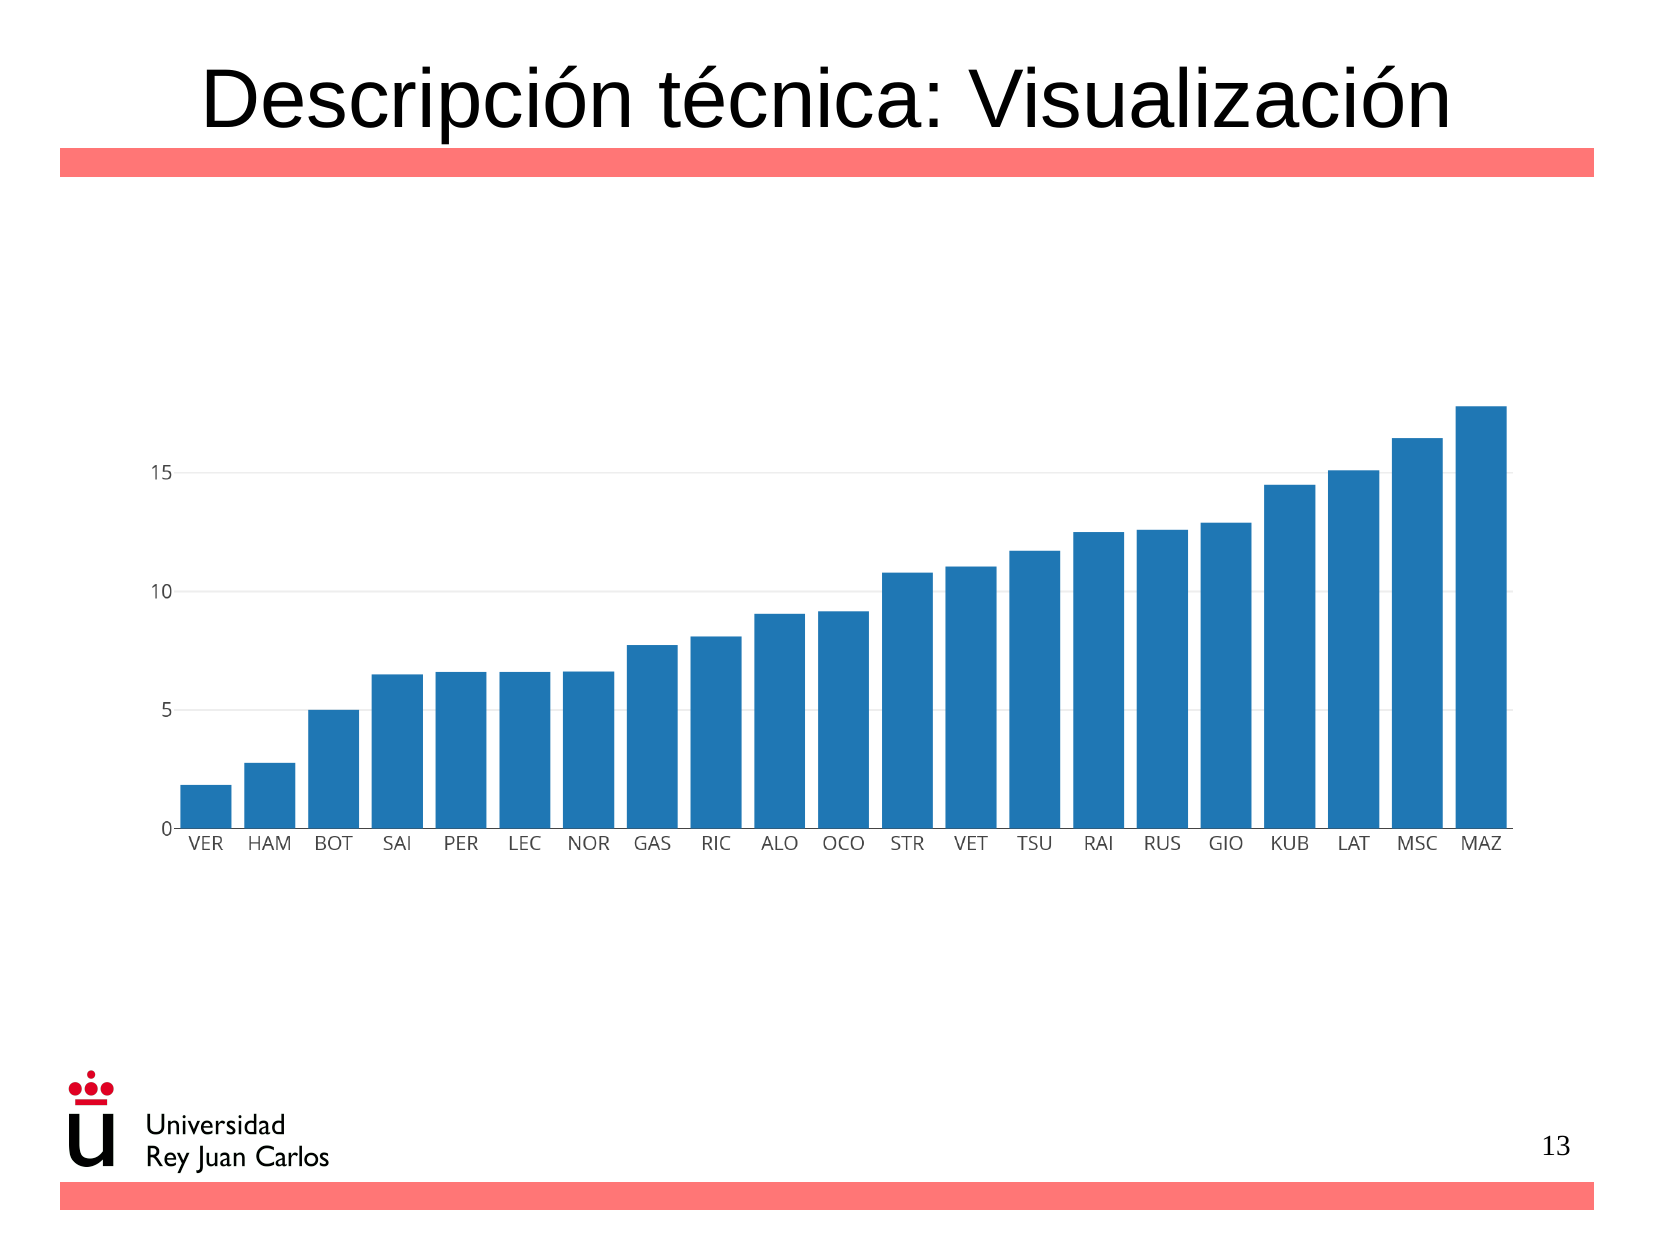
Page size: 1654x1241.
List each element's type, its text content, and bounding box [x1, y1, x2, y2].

text_box [59, 1181, 1595, 1211]
picture [65, 1045, 331, 1181]
title Descripción técnica: Visualización [82, 49, 1571, 147]
text_box [59, 147, 1595, 178]
picture [140, 379, 1523, 865]
